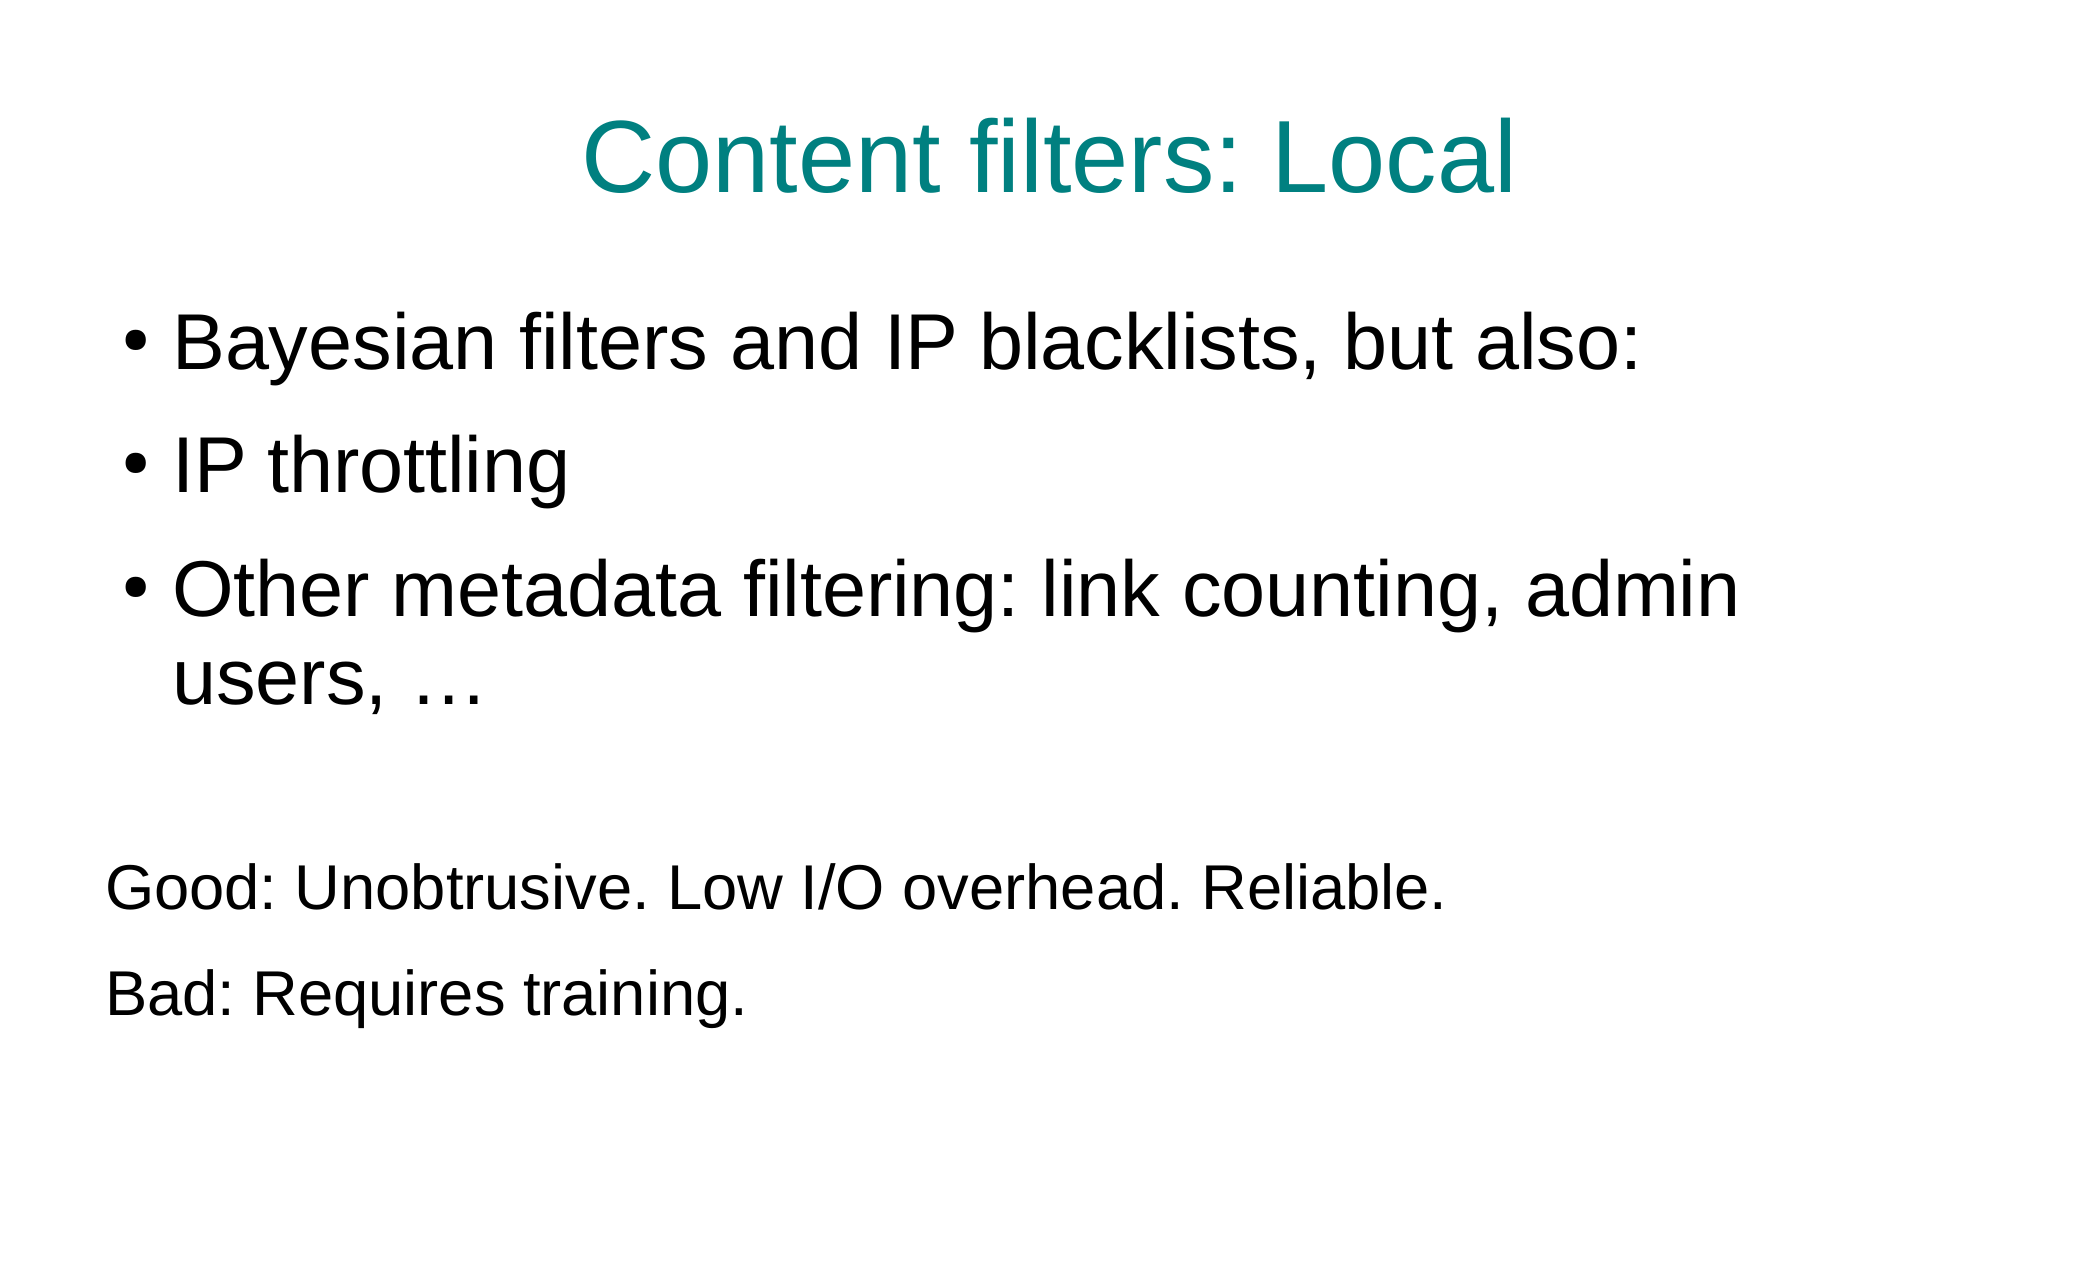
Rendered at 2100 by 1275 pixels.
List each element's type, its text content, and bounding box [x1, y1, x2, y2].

list Bayesian filters and IP blacklists, but also: IP throttling Other metadata filtering: link counting, admin users, … Good: Unobtrusive. Low I/O overhead. Reliable. Bad: Requires training. [105, 298, 1953, 1038]
title Content filters: Local [105, 50, 1995, 264]
